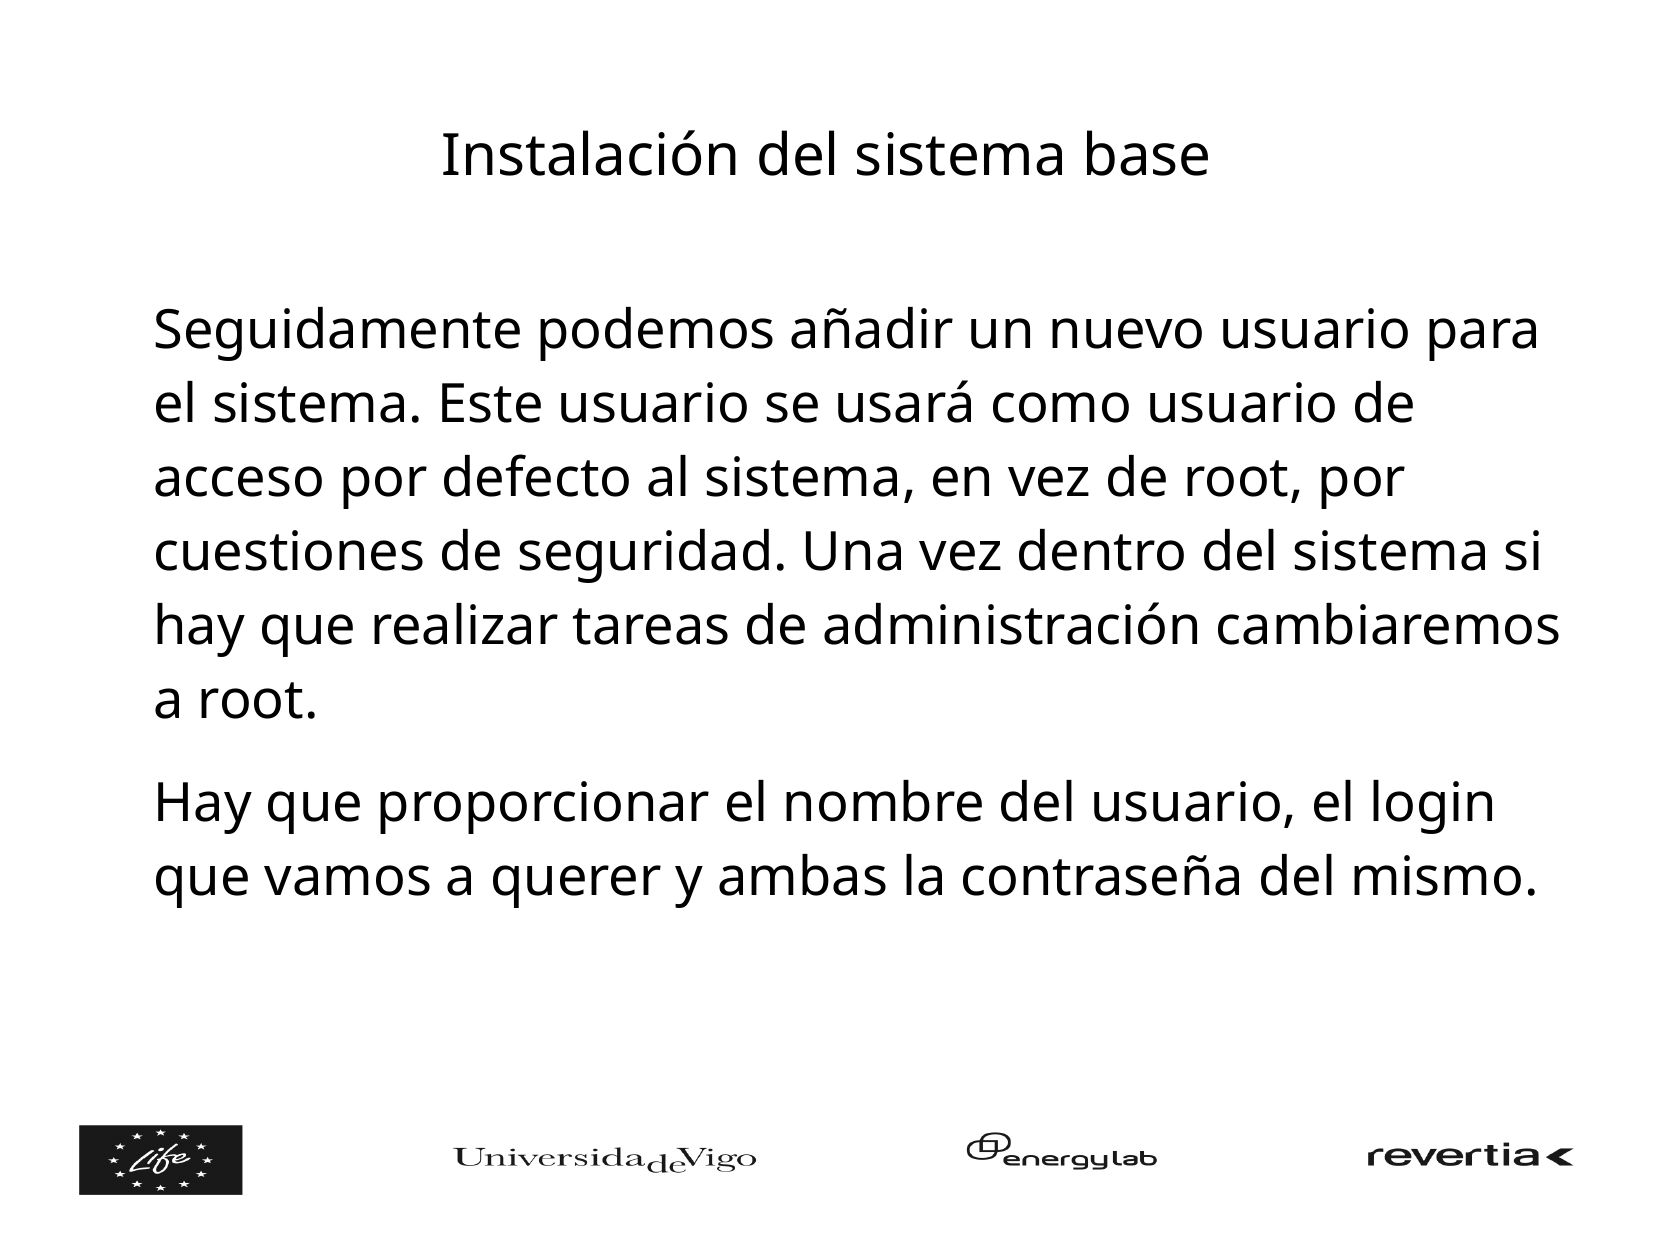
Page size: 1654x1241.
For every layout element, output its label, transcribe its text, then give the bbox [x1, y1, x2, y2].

title Instalación del sistema base [82, 49, 1571, 257]
picture [0, 1009, 1654, 1241]
list Seguidamente podemos añadir un nuevo usuario para el sistema. Este usuario se usará como usuario de acceso por defecto al sistema, en vez de root, por cuestiones de seguridad. Una vez dentro del sistema si hay que realizar tareas de administración cambiaremos a root. Hay que proporcionar el nombre del usuario, el login que vamos a querer y ambas la contraseña del mismo. [82, 290, 1571, 1010]
